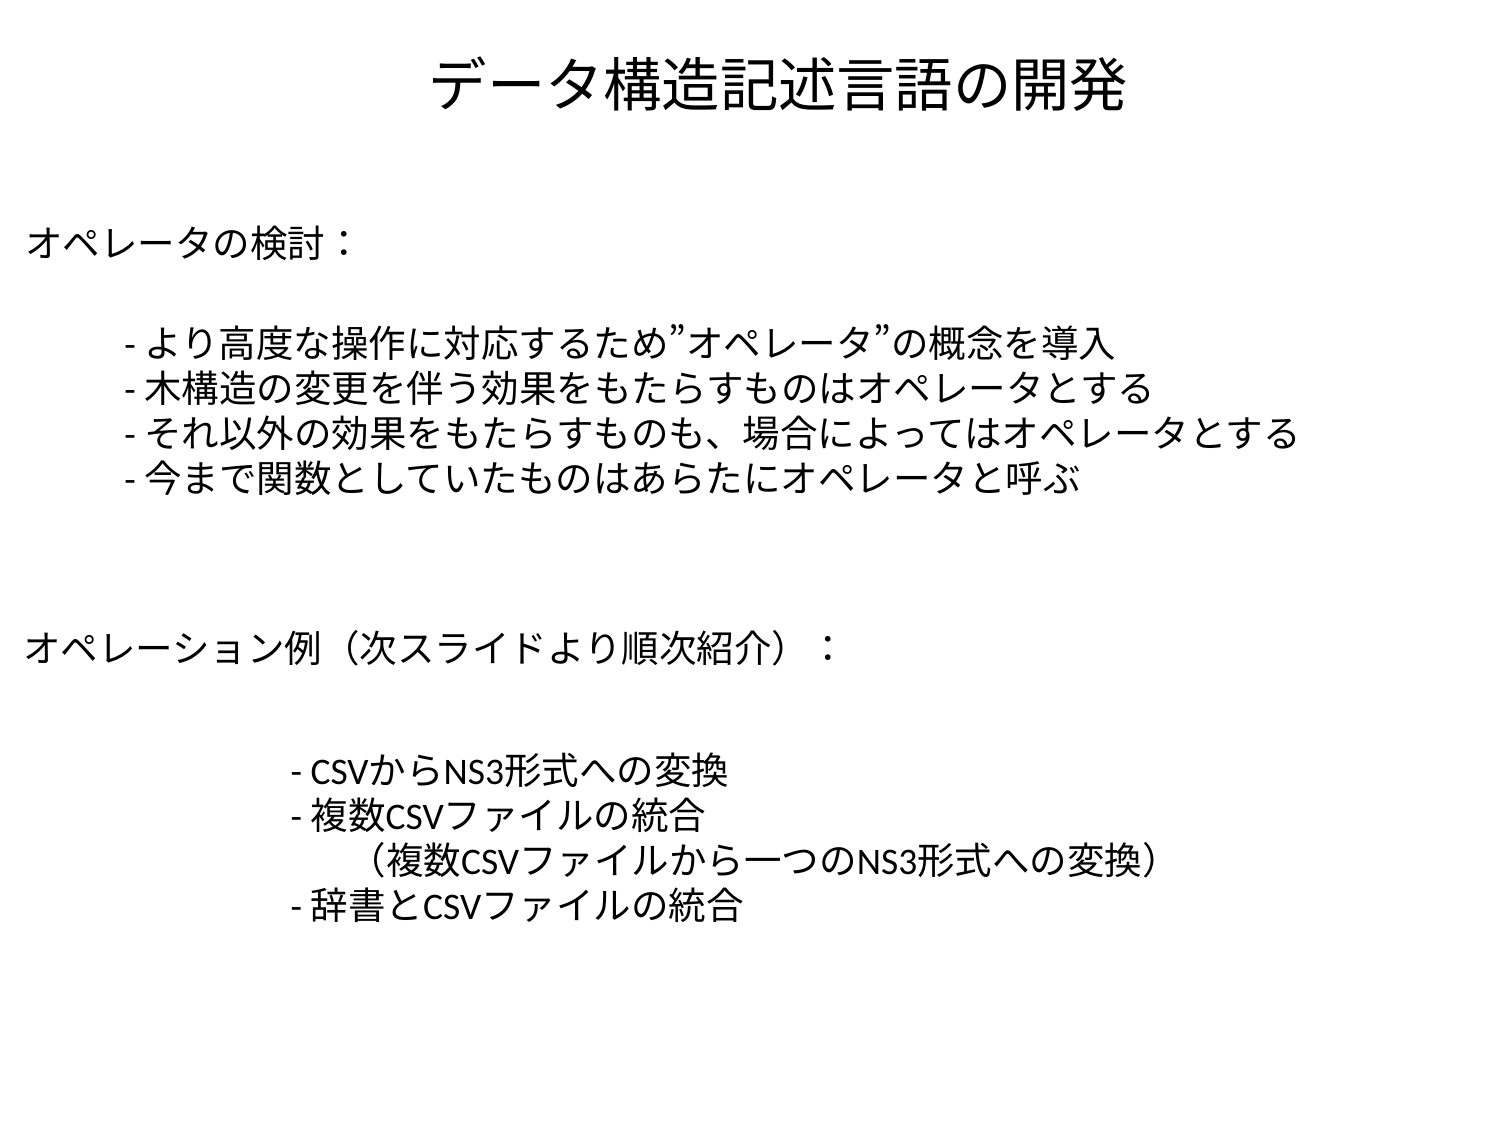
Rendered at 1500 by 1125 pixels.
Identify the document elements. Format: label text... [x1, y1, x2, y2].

text_box オペレータの検討： [10, 212, 378, 273]
text_box オペレーション例（次スライドより順次紹介）： [8, 617, 862, 678]
text_box - CSVからNS3形式への変換 - 複数CSVファイルの統合 （複数CSVファイルから一つのNS3形式への変換） - 辞書とCSVファイルの統合 [258, 739, 1195, 935]
text_box - より高度な操作に対応するため”オペレータ”の概念を導入 - 木構造の変更を伴う効果をもたらすものはオペレータとする - それ以外の効果をもたらすものも、場合によってはオペレータとする - 今まで関数としていたものはあらたにオペレータと呼ぶ [92, 312, 1316, 508]
text_box データ構造記述言語の開発 [414, 40, 1143, 126]
